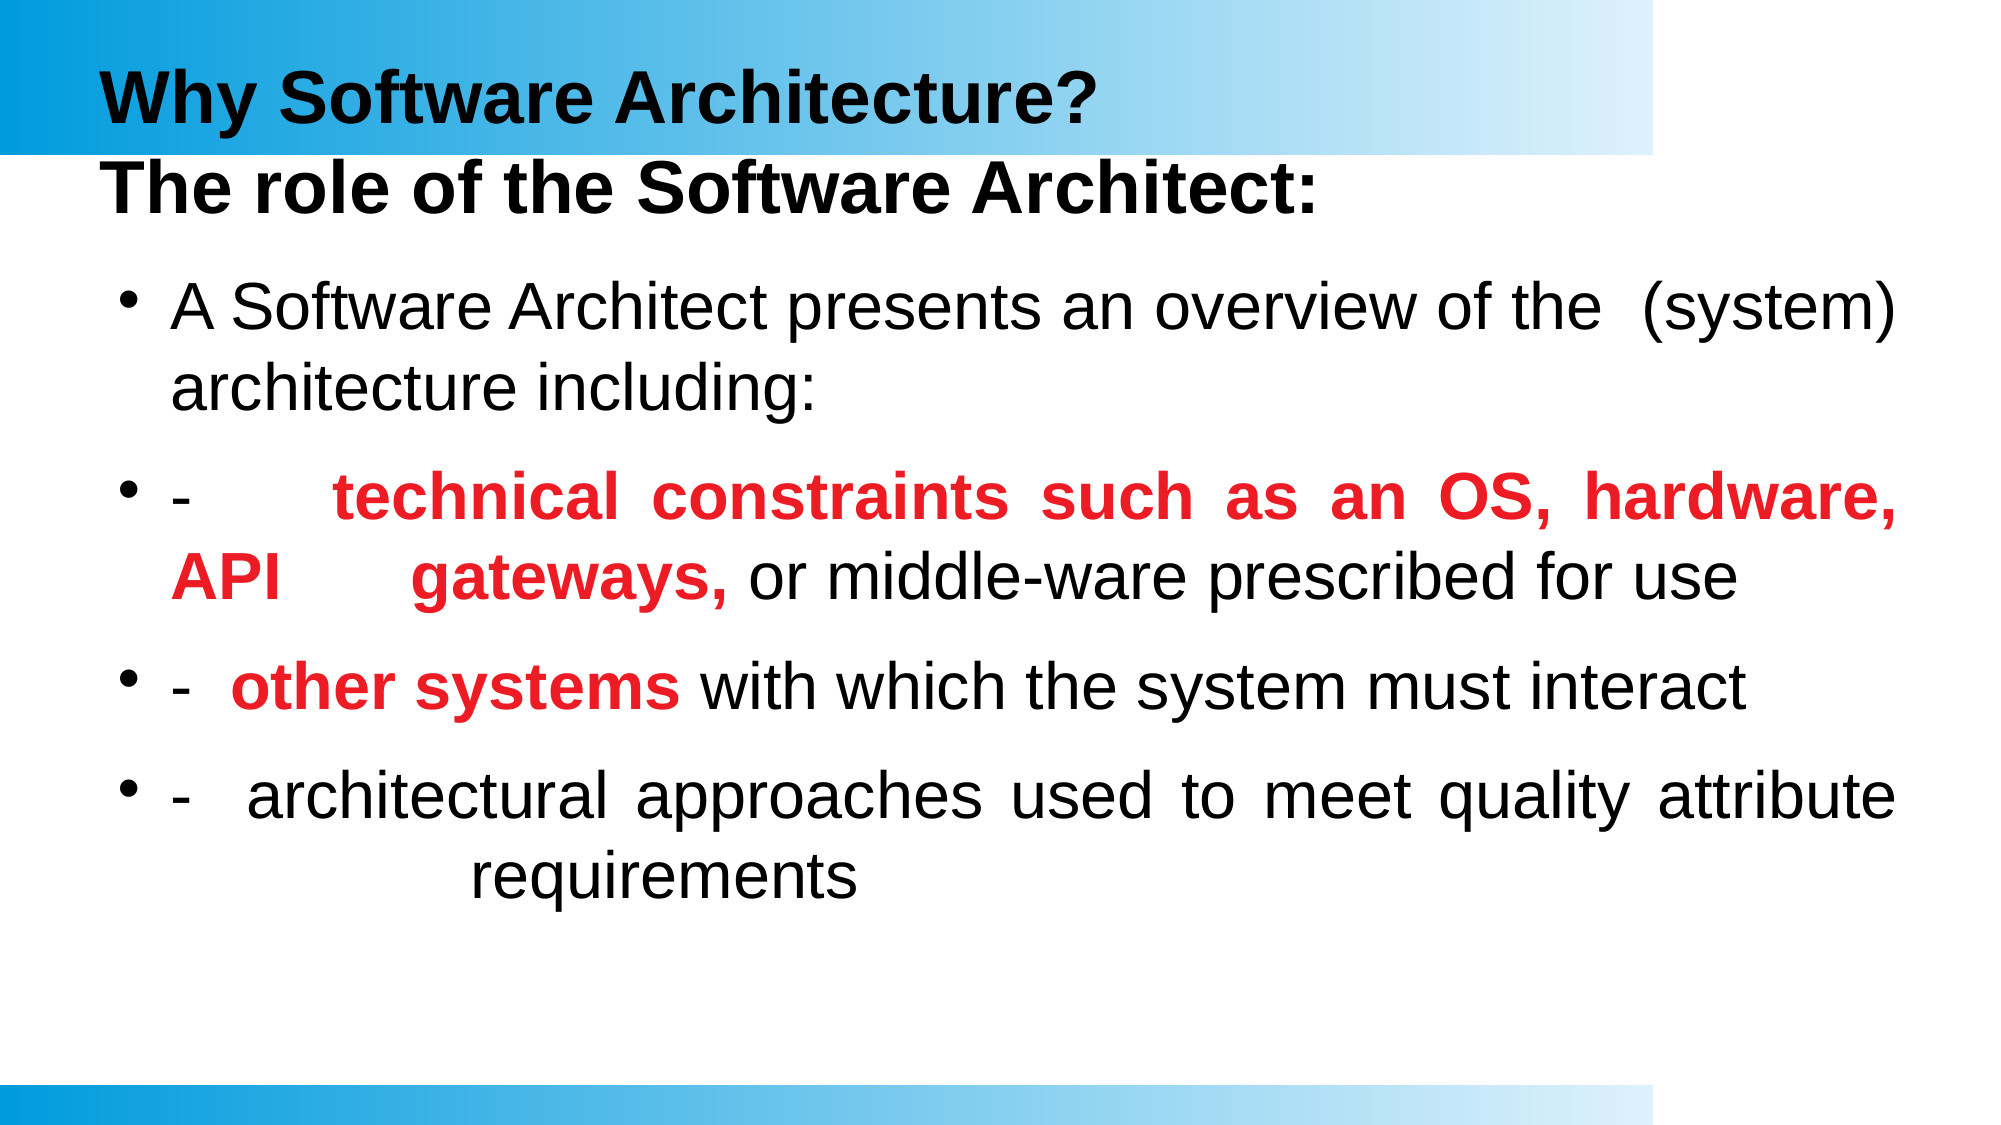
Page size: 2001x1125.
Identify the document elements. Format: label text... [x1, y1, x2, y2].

list A Software Architect presents an overview of the (system) architecture including: - technical constraints such as an OS, hardware, API gateways, or middle-ware prescribed for use - other systems with which the system must interact - architectural approaches used to meet quality attribute requirements [99, 263, 1900, 916]
title Why Software Architecture? The role of the Software Architect: [99, 44, 1900, 233]
